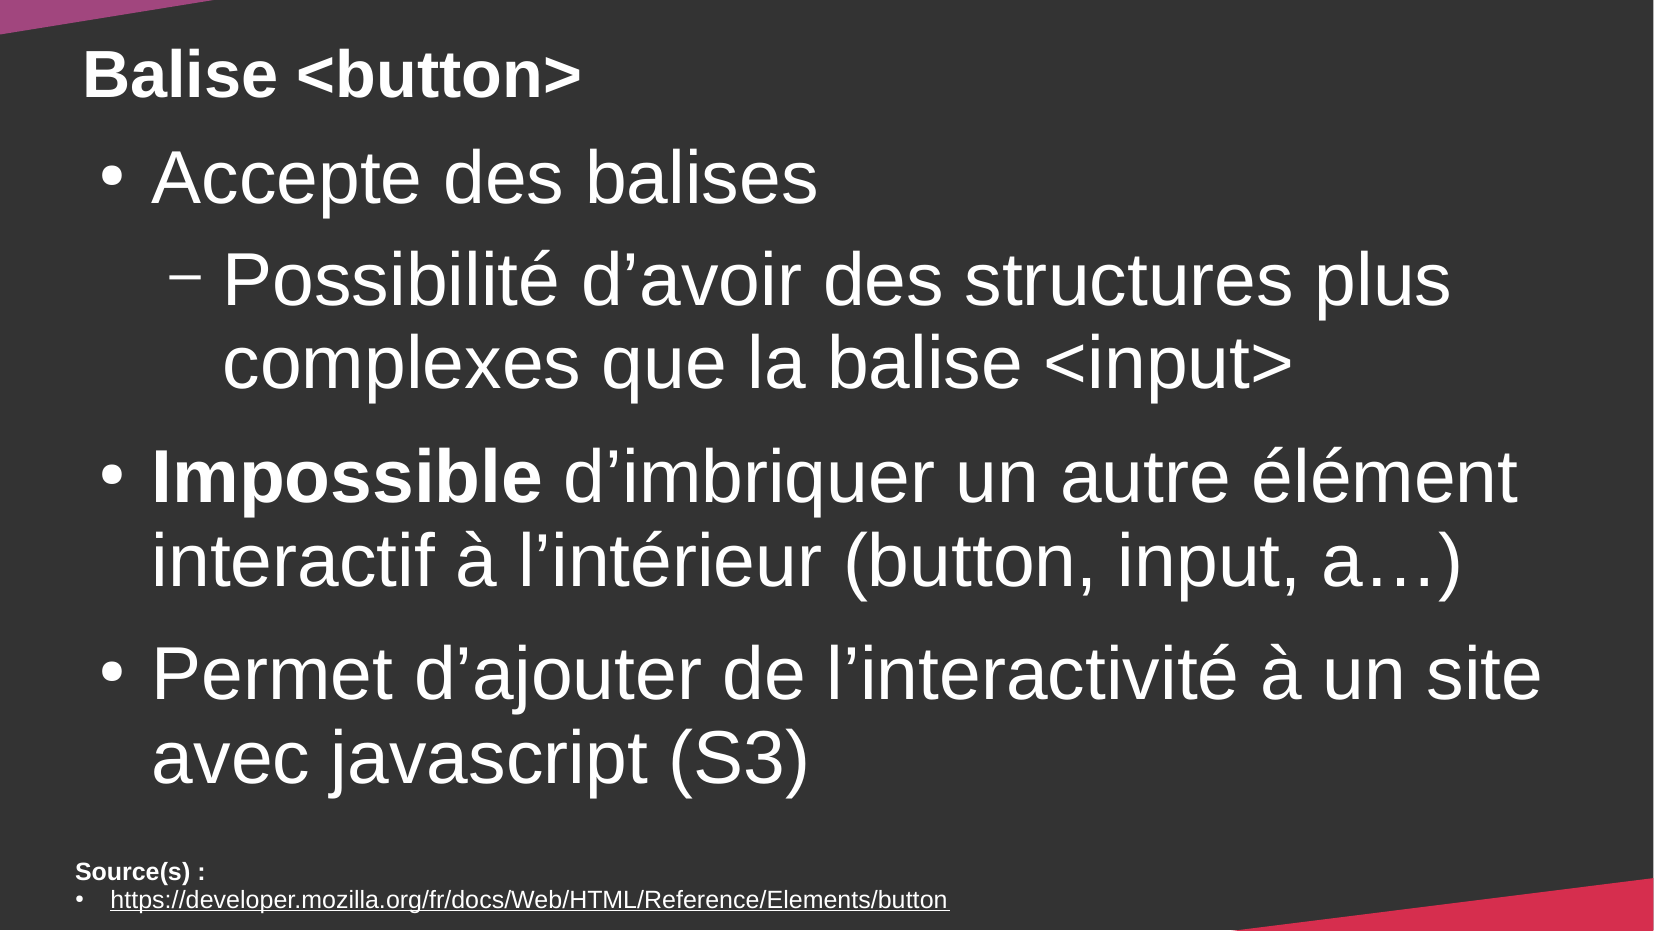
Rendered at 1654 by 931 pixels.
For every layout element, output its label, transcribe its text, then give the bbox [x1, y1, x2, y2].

text_box [0, 0, 214, 35]
title Balise <button> [82, 37, 1571, 114]
text_box Source(s) : https://developer.mozilla.org/fr/docs/Web/HTML/Reference/Elements/button [60, 817, 1546, 922]
list Accepte des balises Possibilité d’avoir des structures plus complexes que la balise <input> Impossible d’imbriquer un autre élément interactif à l’intérieur (button, input, a…) Permet d’ajouter de l’interactivité à un site avec javascript (S3) [80, 135, 1605, 804]
text_box [1230, 878, 1654, 931]
